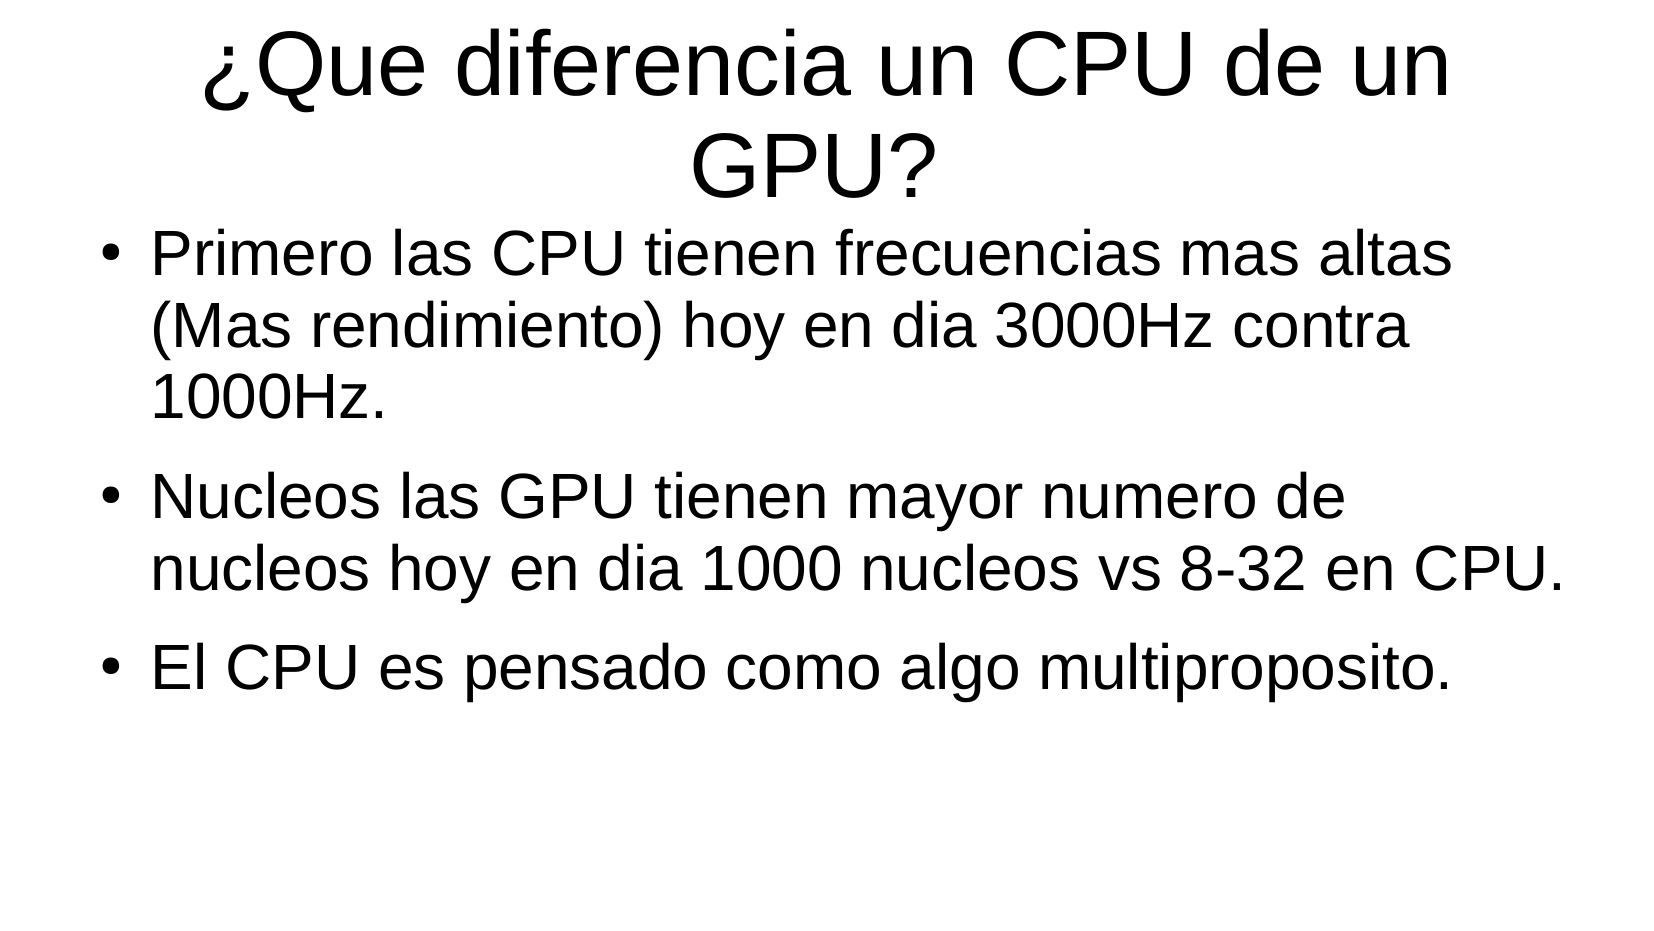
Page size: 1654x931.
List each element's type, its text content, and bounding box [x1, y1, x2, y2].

title ¿Que diferencia un CPU de un GPU? [82, 12, 1571, 217]
list Primero las CPU tienen frecuencias mas altas (Mas rendimiento) hoy en dia 3000Hz contra 1000Hz. Nucleos las GPU tienen mayor numero de nucleos hoy en dia 1000 nucleos vs 8-32 en CPU. El CPU es pensado como algo multiproposito. [82, 217, 1571, 758]
